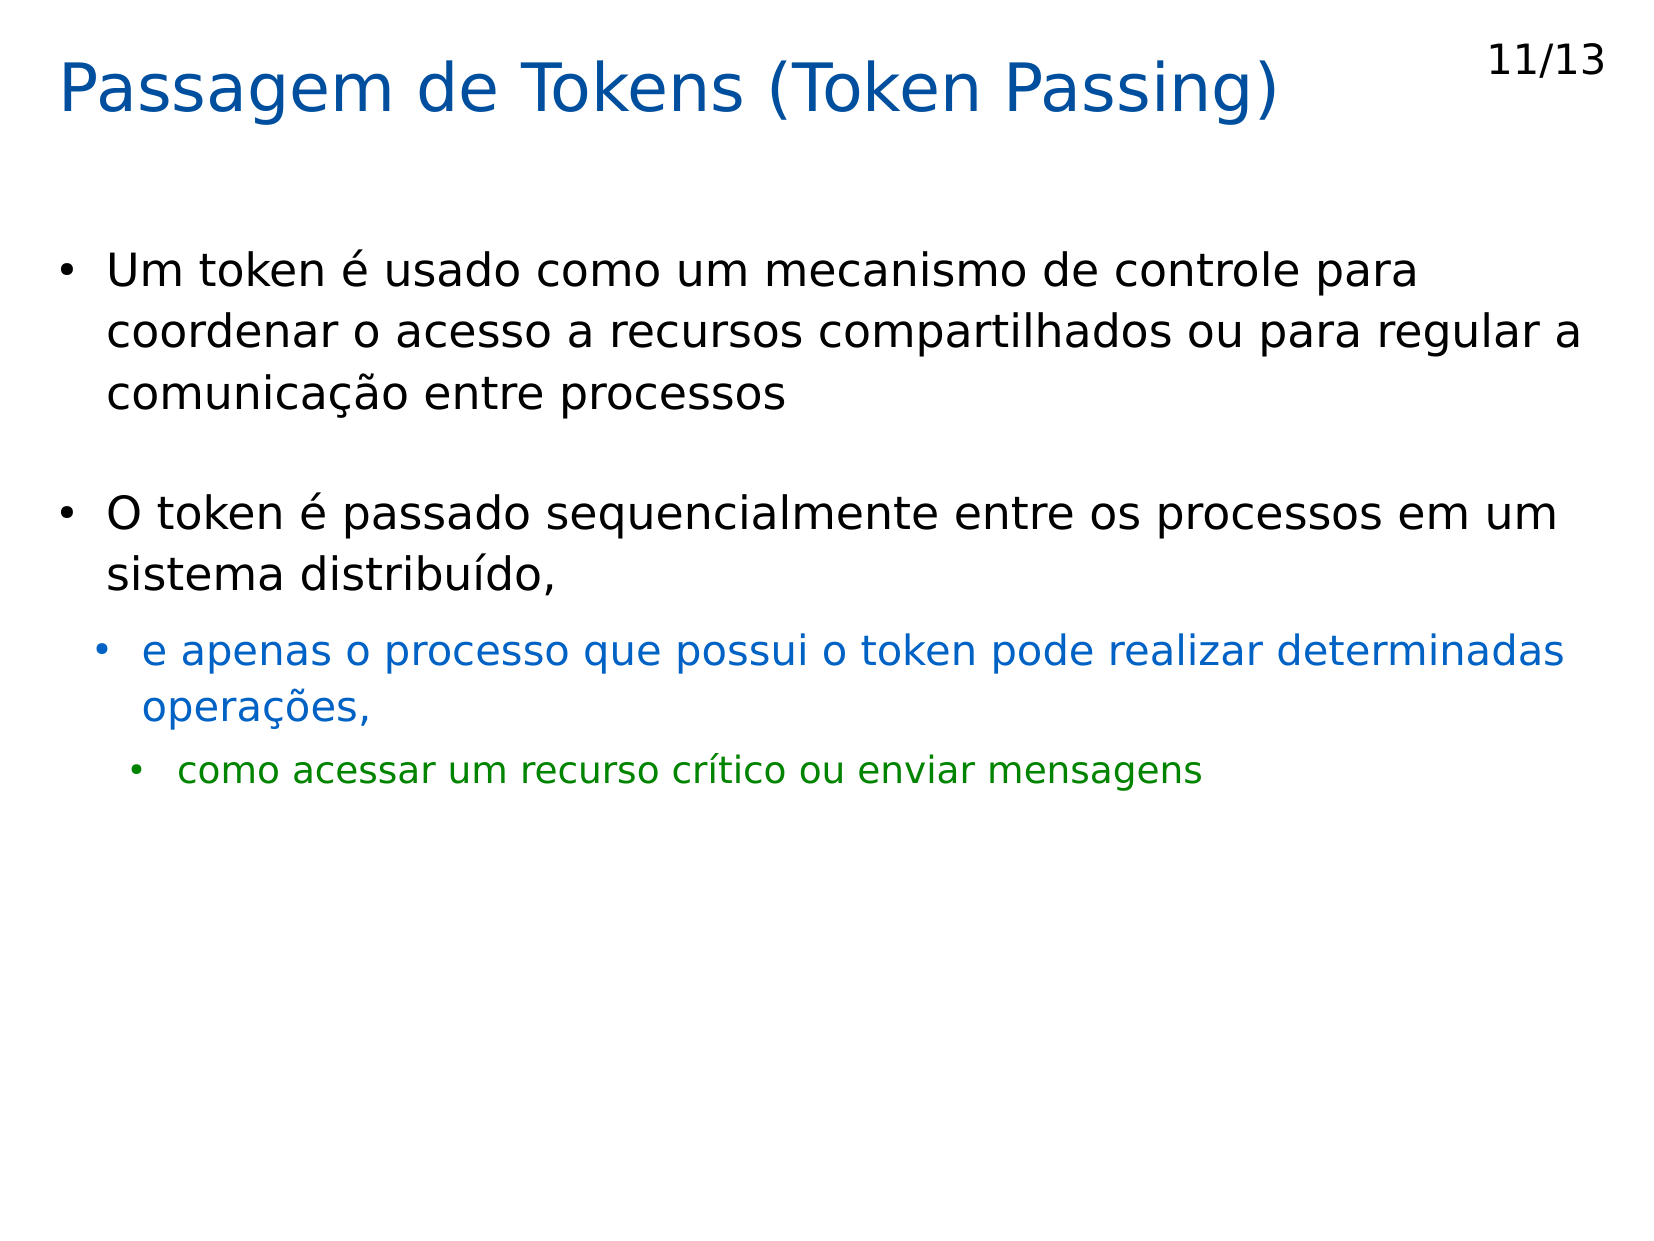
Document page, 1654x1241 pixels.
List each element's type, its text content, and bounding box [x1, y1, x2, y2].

list Um token é usado como um mecanismo de controle para coordenar o acesso a recursos compartilhados ou para regular a comunicação entre processos O token é passado sequencialmente entre os processos em um sistema distribuído, e apenas o processo que possui o token pode realizar determinadas operações, como acessar um recurso crítico ou enviar mensagens [59, 236, 1595, 1211]
title Passagem de Tokens (Token Passing) [59, 29, 1506, 148]
